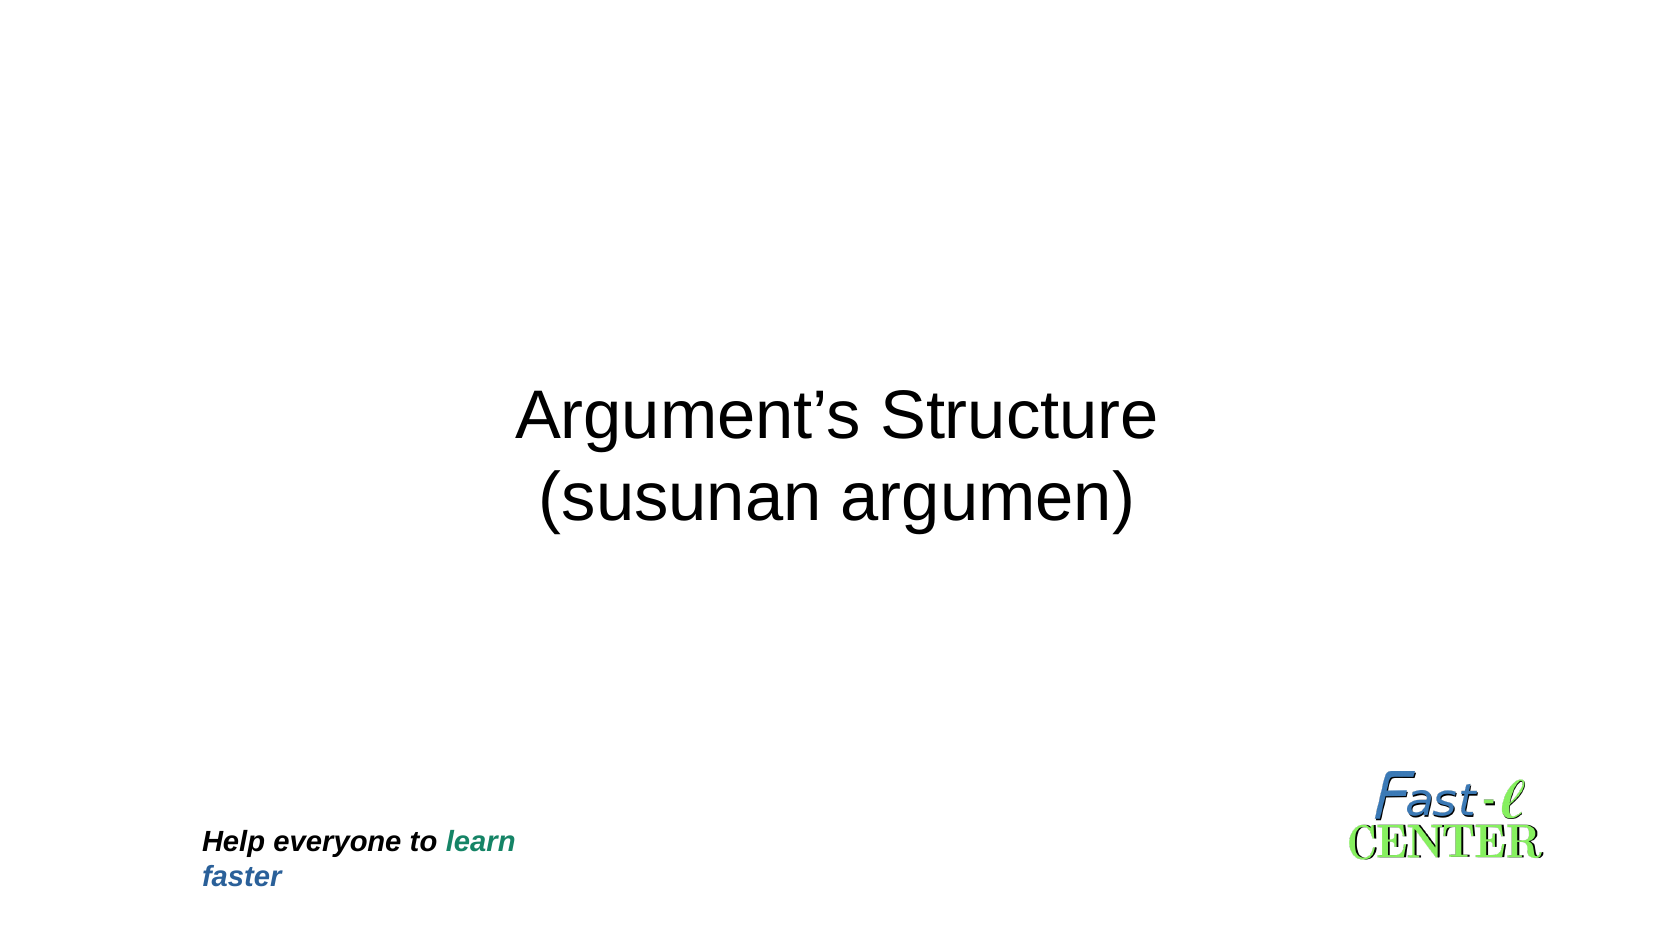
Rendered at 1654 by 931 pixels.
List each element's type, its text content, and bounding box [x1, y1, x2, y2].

text_box Help everyone to learn faster [187, 814, 619, 863]
picture [1349, 771, 1544, 862]
text_box Argument’s Structure (susunan argumen) [187, 374, 1487, 530]
